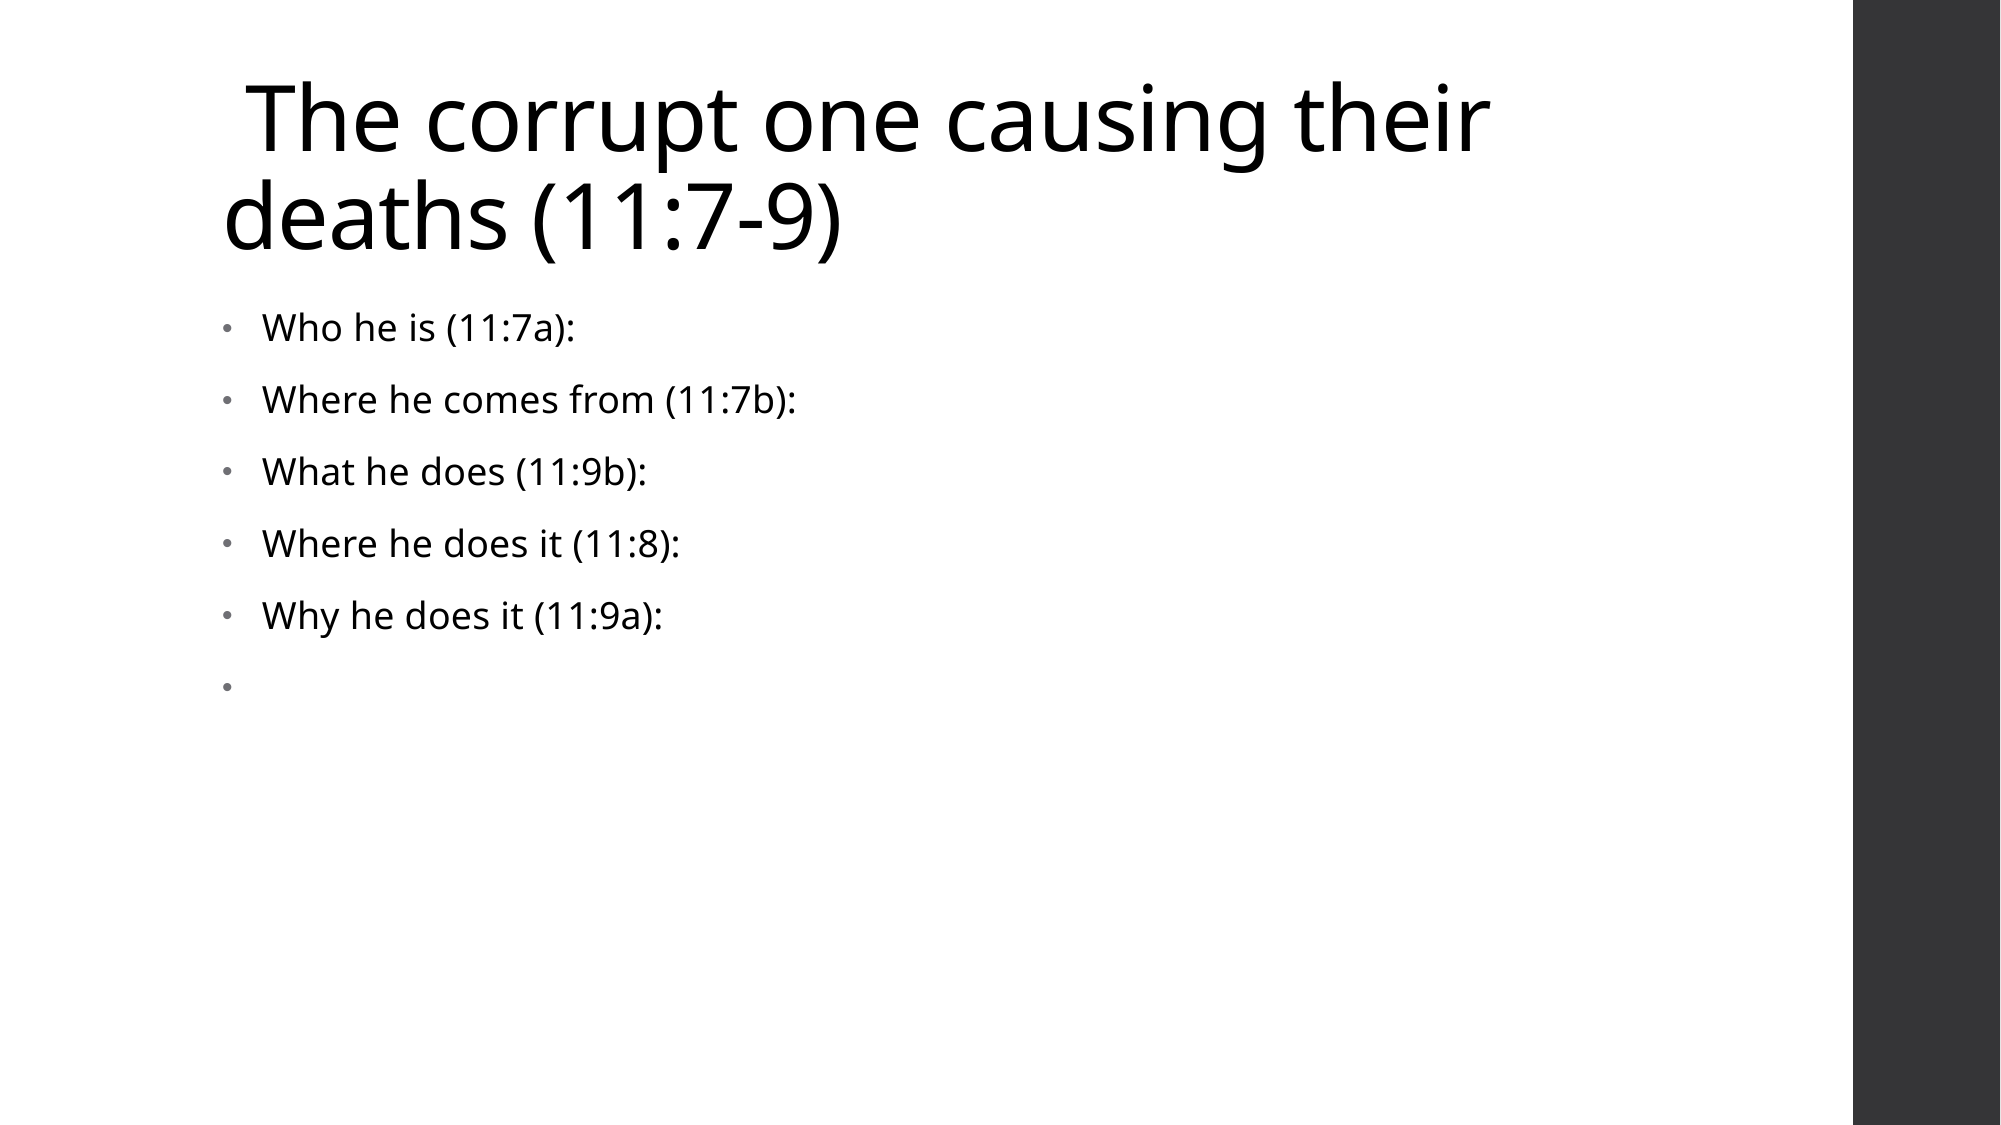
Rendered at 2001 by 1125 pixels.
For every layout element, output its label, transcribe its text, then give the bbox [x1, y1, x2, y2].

list Who he is (11:7a): Where he comes from (11:7b): What he does (11:9b): Where he does it (11:8): Why he does it (11:9a): [206, 299, 1617, 1014]
title The corrupt one causing their deaths (11:7-9) [206, 60, 1797, 278]
